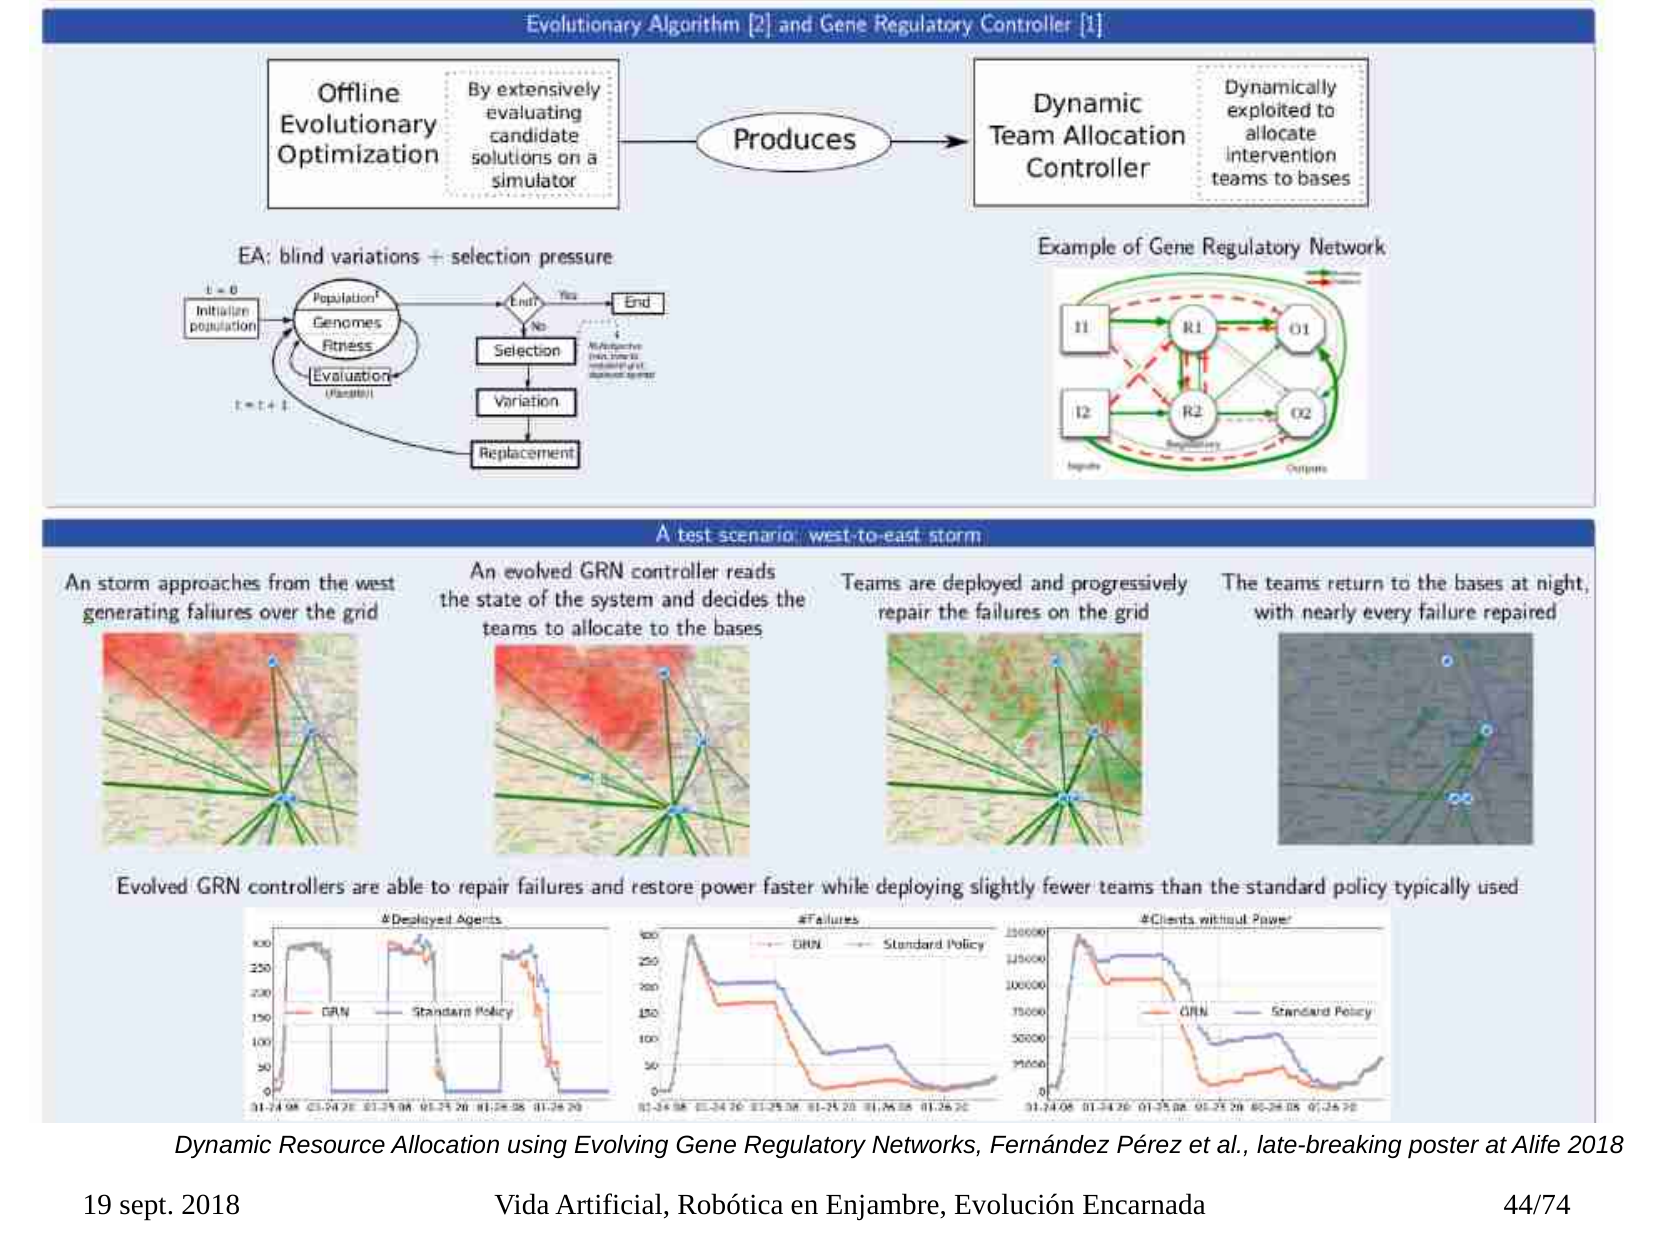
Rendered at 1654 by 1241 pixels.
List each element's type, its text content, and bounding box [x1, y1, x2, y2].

picture [29, 0, 1613, 1123]
text_box Dynamic Resource Allocation using Evolving Gene Regulatory Networks, Fernández Pérez et al., late-breaking poster at Alife 2018 [141, 1123, 1642, 1195]
